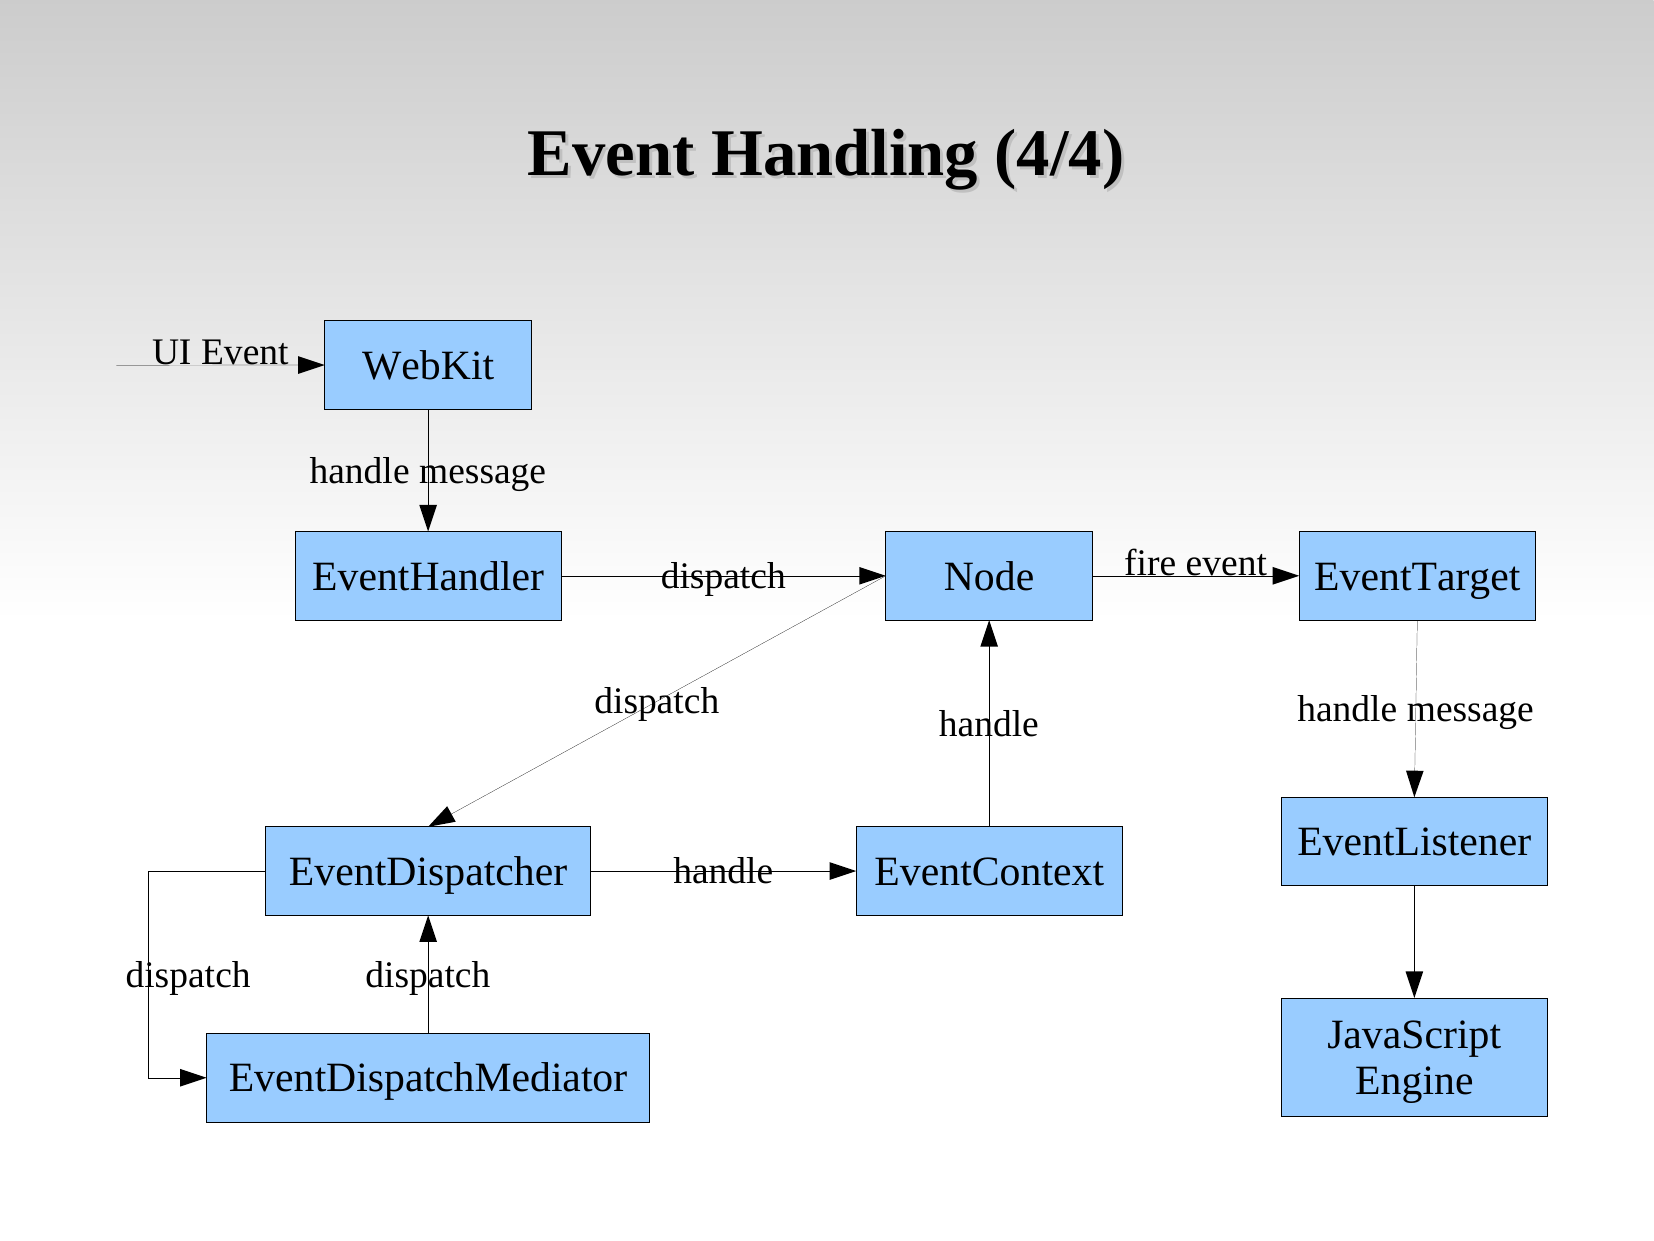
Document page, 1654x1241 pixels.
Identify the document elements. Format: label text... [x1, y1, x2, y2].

text_box EventContext [856, 826, 1123, 916]
text_box EventListener [1281, 797, 1548, 886]
text_box Node [885, 531, 1093, 621]
text_box EventDispatcher [265, 826, 591, 916]
text_box JavaScript Engine [1281, 998, 1548, 1117]
text_box EventDispatchMediator [206, 1033, 650, 1123]
text_box EventTarget [1299, 531, 1536, 621]
text_box WebKit [324, 320, 532, 410]
title Event Handling (4/4) [82, 49, 1571, 257]
text_box EventHandler [295, 531, 562, 621]
